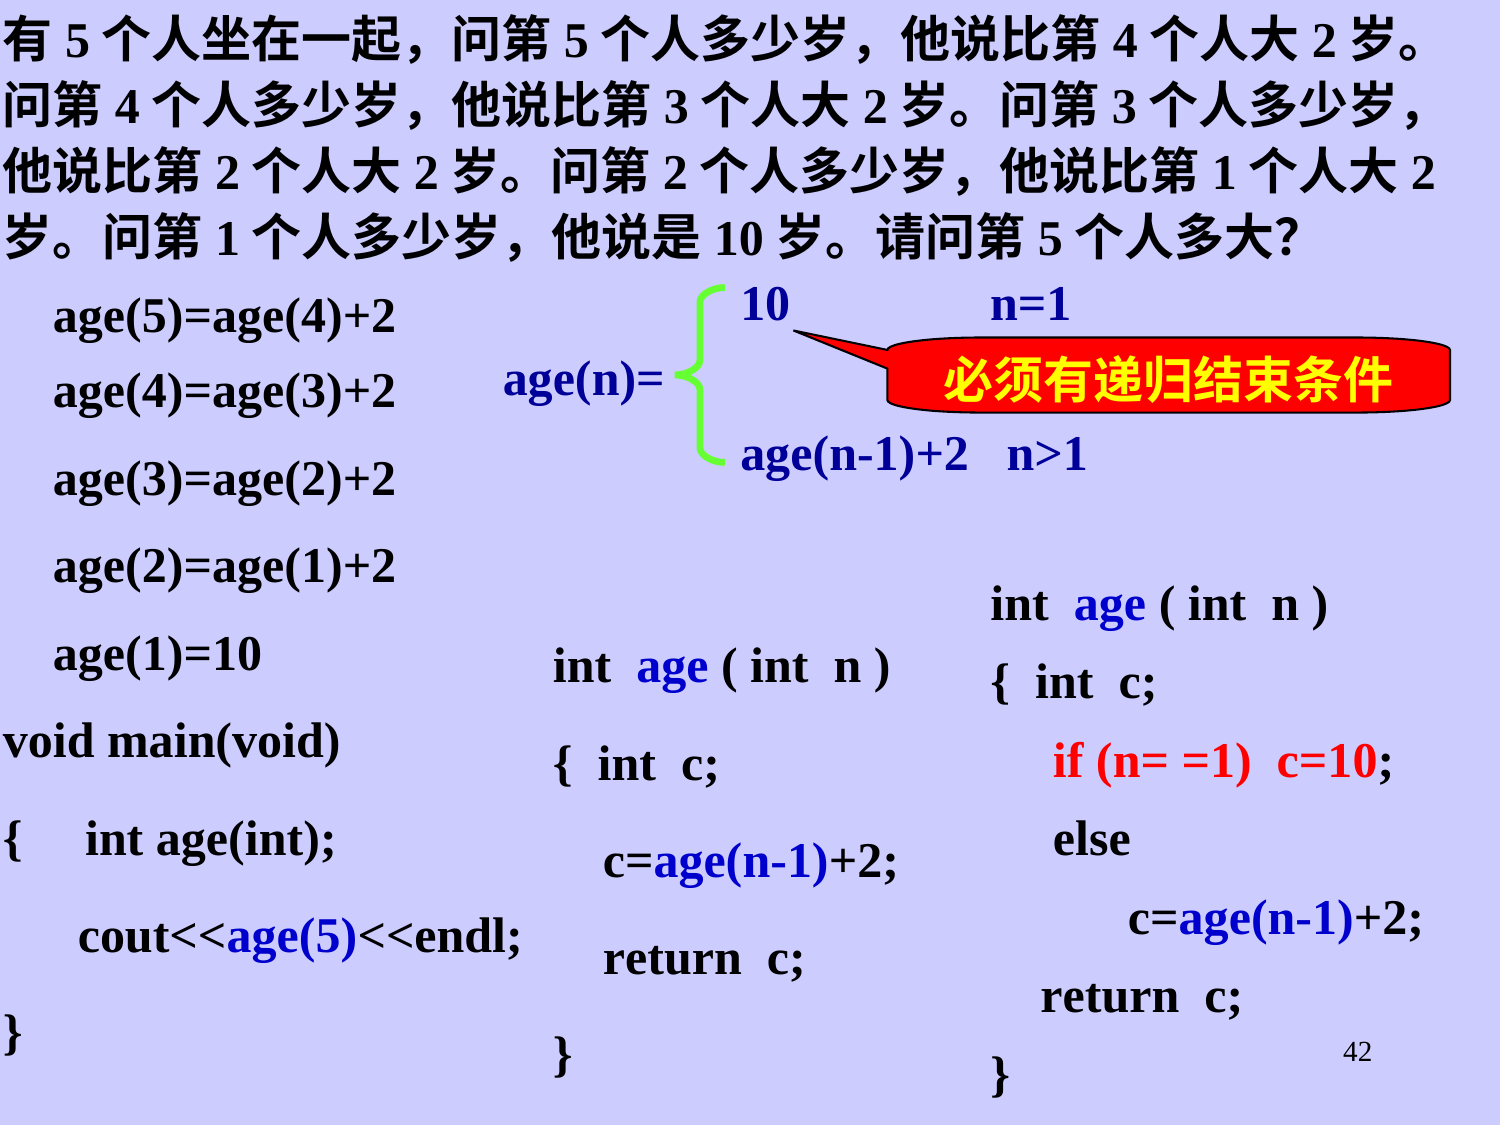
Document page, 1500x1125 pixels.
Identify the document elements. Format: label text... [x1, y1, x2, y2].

text_box age(1)=10 [49, 612, 451, 683]
text_box age(n)= [500, 337, 688, 408]
text_box age(4)=age(3)+2 [49, 350, 451, 420]
text_box 必须有递归结束条件 [793, 330, 1450, 413]
text_box 10 n=1 [737, 262, 1113, 333]
text_box void main(void) { int age(int); cout<<age(5)<<endl; } [0, 699, 563, 1062]
text_box int age ( int n ) { int c; if (n= =1) c=10; else c=age(n-1)+2; return c; } [987, 562, 1438, 1104]
text_box 有5个人坐在一起，问第5个人多少岁，他说比第4个人大2岁。问第4个人多少岁，他说比第3个人大2岁。问第3个人多少岁，他说比第2个人大2岁。问第2个人多少岁，他说比第1个人大2岁。问第1个人多少岁，他说是10岁。请问第5个人多大？ [0, 0, 1500, 268]
text_box age(5)=age(4)+2 [49, 275, 451, 345]
text_box age(2)=age(1)+2 [49, 525, 451, 595]
text_box age(3)=age(2)+2 [49, 437, 451, 508]
text_box int age ( int n ) { int c; c=age(n-1)+2; return c; } [549, 624, 913, 1084]
text_box age(n-1)+2 n>1 [737, 412, 1113, 483]
